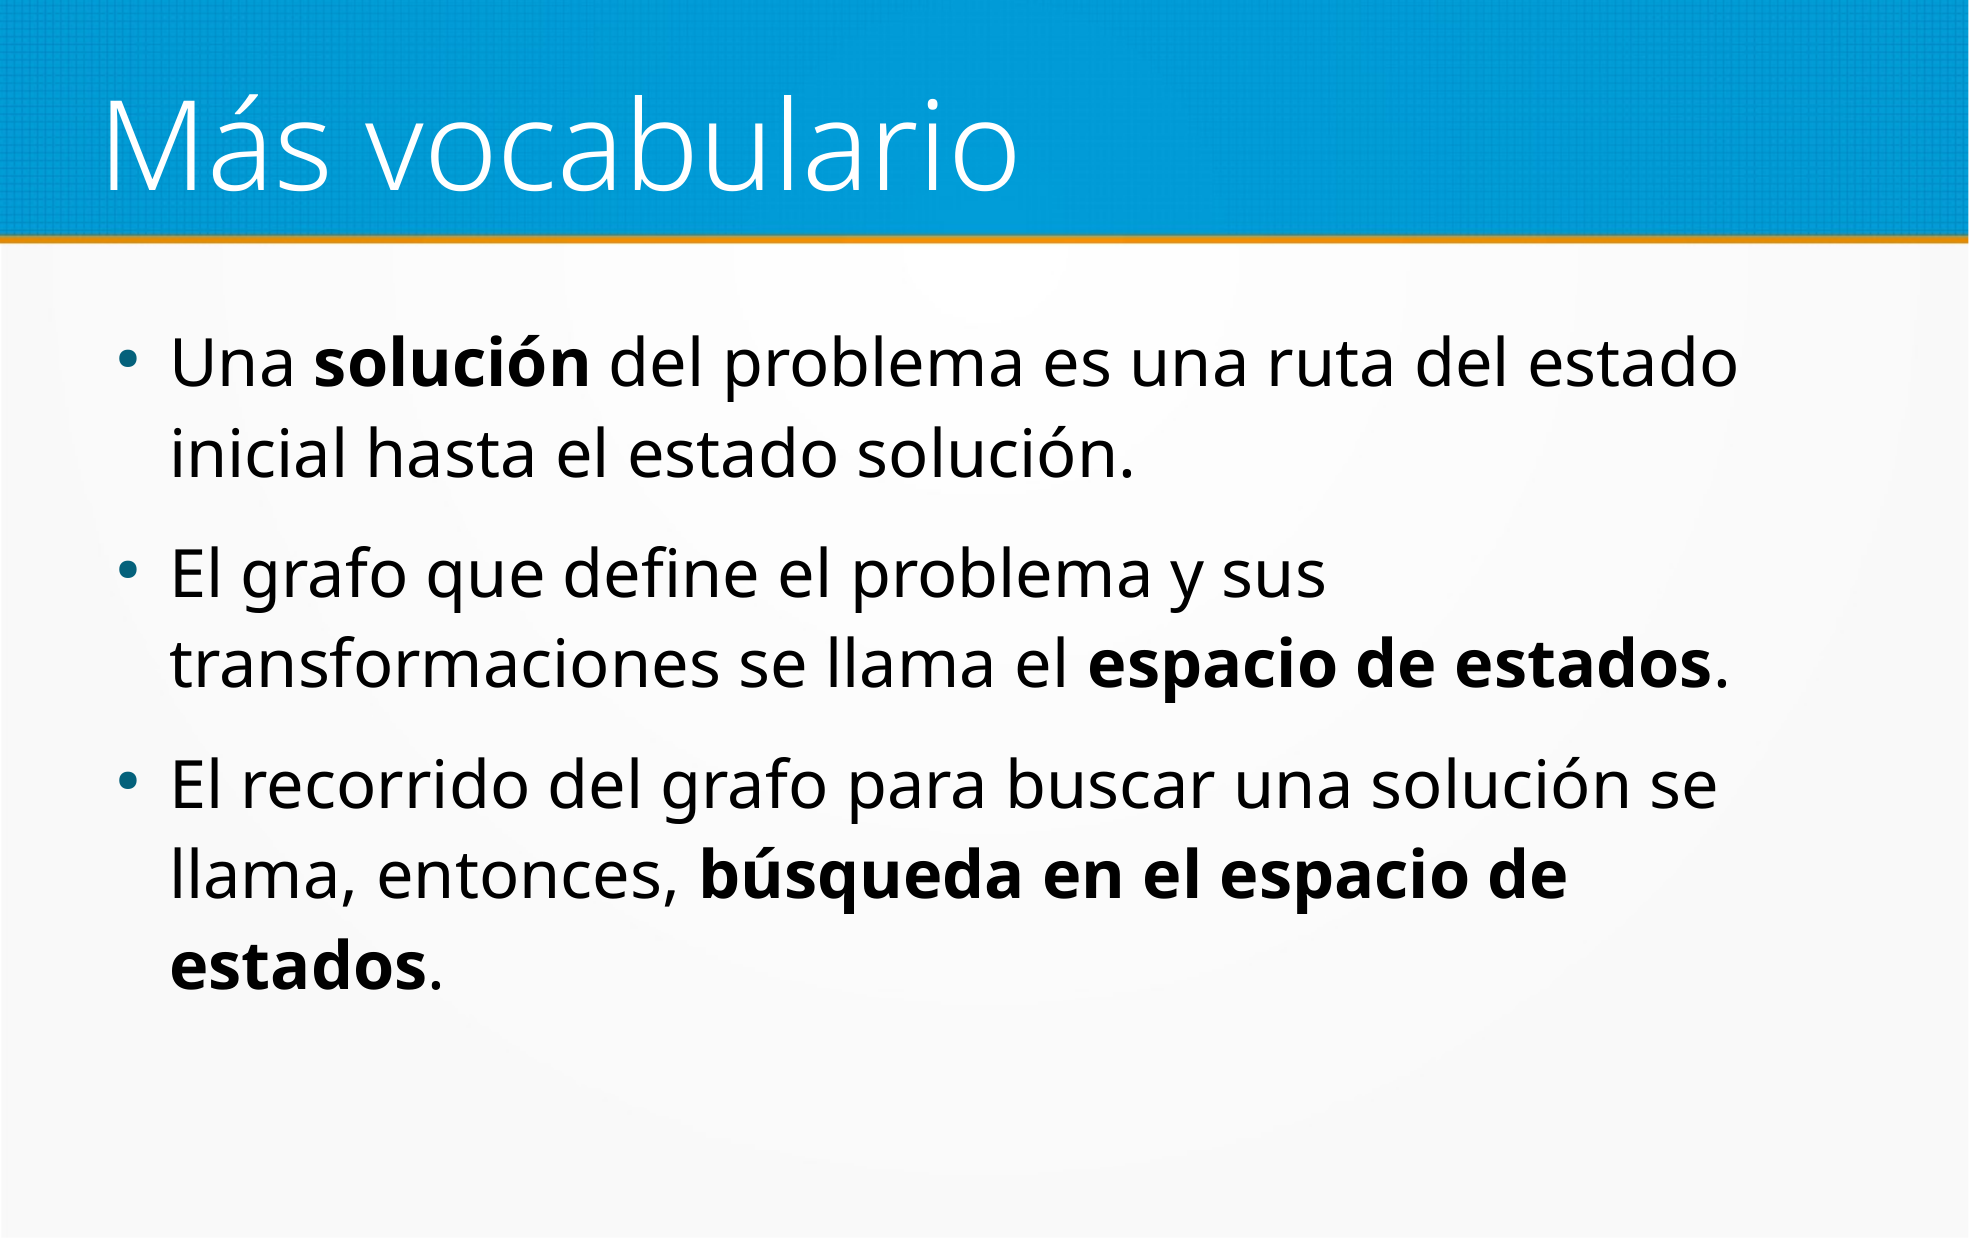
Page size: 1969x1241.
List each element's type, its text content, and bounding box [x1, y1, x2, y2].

picture [0, 233, 1969, 1241]
list Una solución del problema es una ruta del estado inicial hasta el estado solución. El grafo que define el problema y sus transformaciones se llama el espacio de estados. El recorrido del grafo para buscar una solución se llama, entonces, búsqueda en el espacio de estados. [98, 315, 1861, 1081]
title Más vocabulario [98, 19, 1870, 227]
